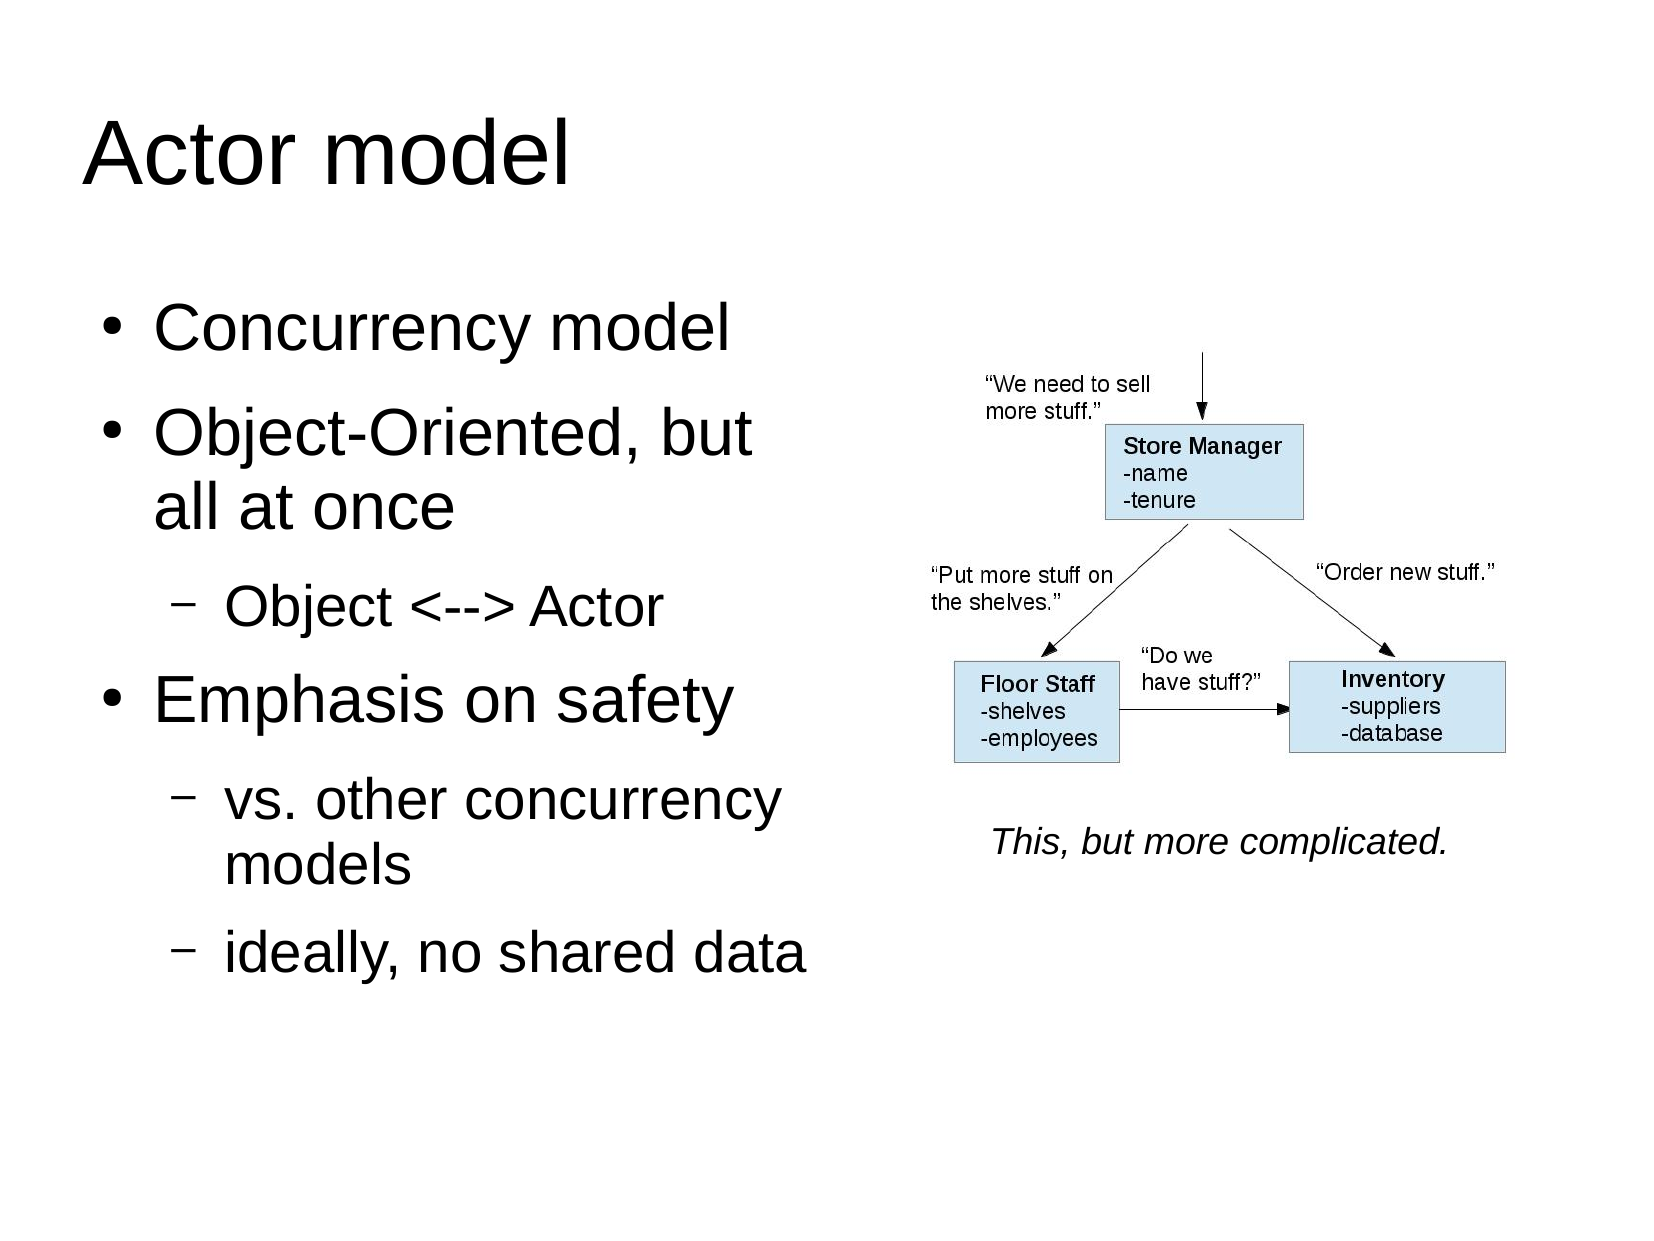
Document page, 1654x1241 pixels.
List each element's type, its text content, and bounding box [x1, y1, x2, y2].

list Concurrency model Object-Oriented, but all at once Object <--> Actor Emphasis on safety vs. other concurrency models ideally, no shared data [82, 290, 809, 1010]
picture [825, 314, 1606, 886]
text_box This, but more complicated. [975, 813, 1465, 871]
title Actor model [82, 49, 1571, 257]
